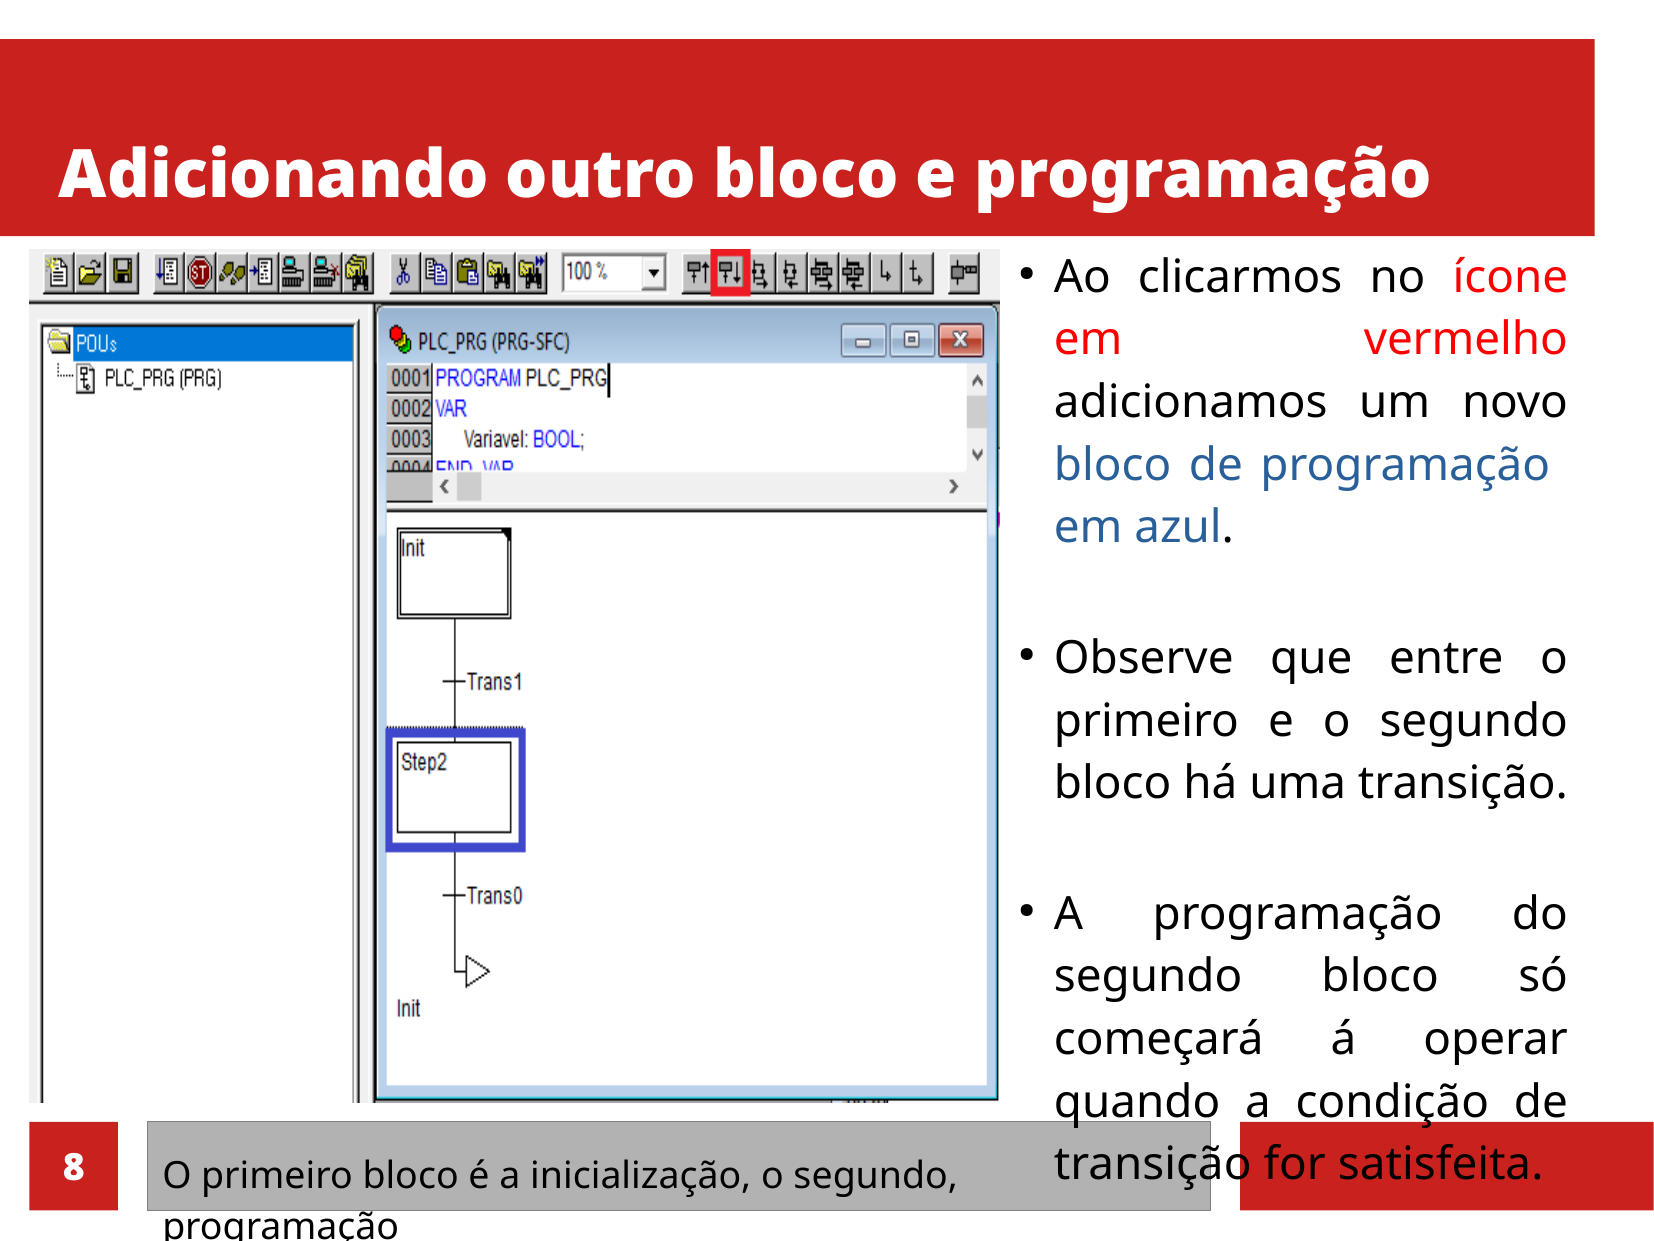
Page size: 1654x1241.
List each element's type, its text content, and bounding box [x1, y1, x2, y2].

text_box Ao clicarmos no ícone em vermelho adicionamos um novo bloco de programação em azul. Observe que entre o primeiro e o segundo bloco há uma transição. A programação do segundo bloco só começará á operar quando a condição de transição for satisfeita. [1003, 236, 1595, 1241]
text_box O primeiro bloco é a inicialização, o segundo, programação [147, 1141, 1197, 1241]
title Adicionando outro bloco e programação [58, 58, 1595, 217]
picture [29, 249, 1000, 1103]
